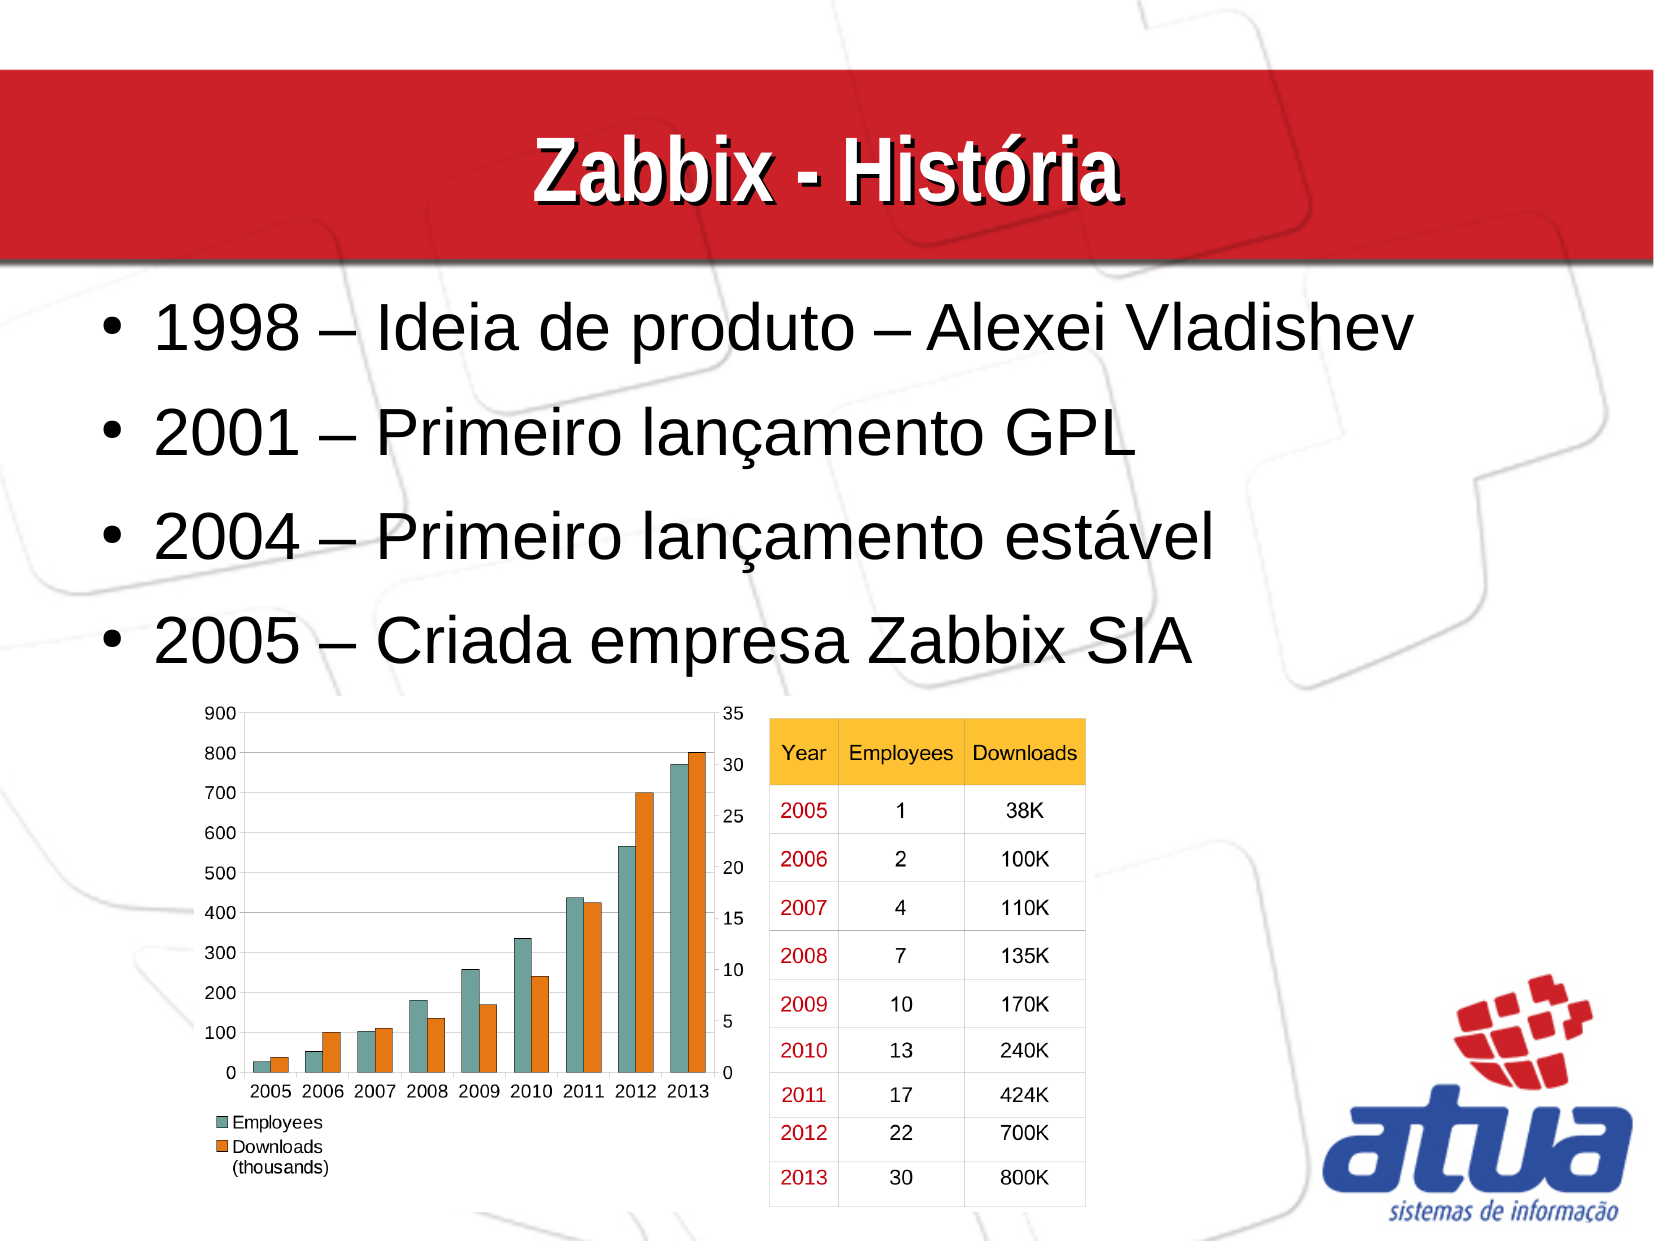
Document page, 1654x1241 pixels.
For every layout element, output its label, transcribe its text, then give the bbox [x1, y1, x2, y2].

list 1998 – Ideia de produto – Alexei Vladishev 2001 – Primeiro lançamento GPL 2004 – Primeiro lançamento estável 2005 – Criada empresa Zabbix SIA [82, 290, 1538, 1010]
title Zabbix - História [82, 64, 1571, 272]
picture [0, 0, 1654, 1241]
